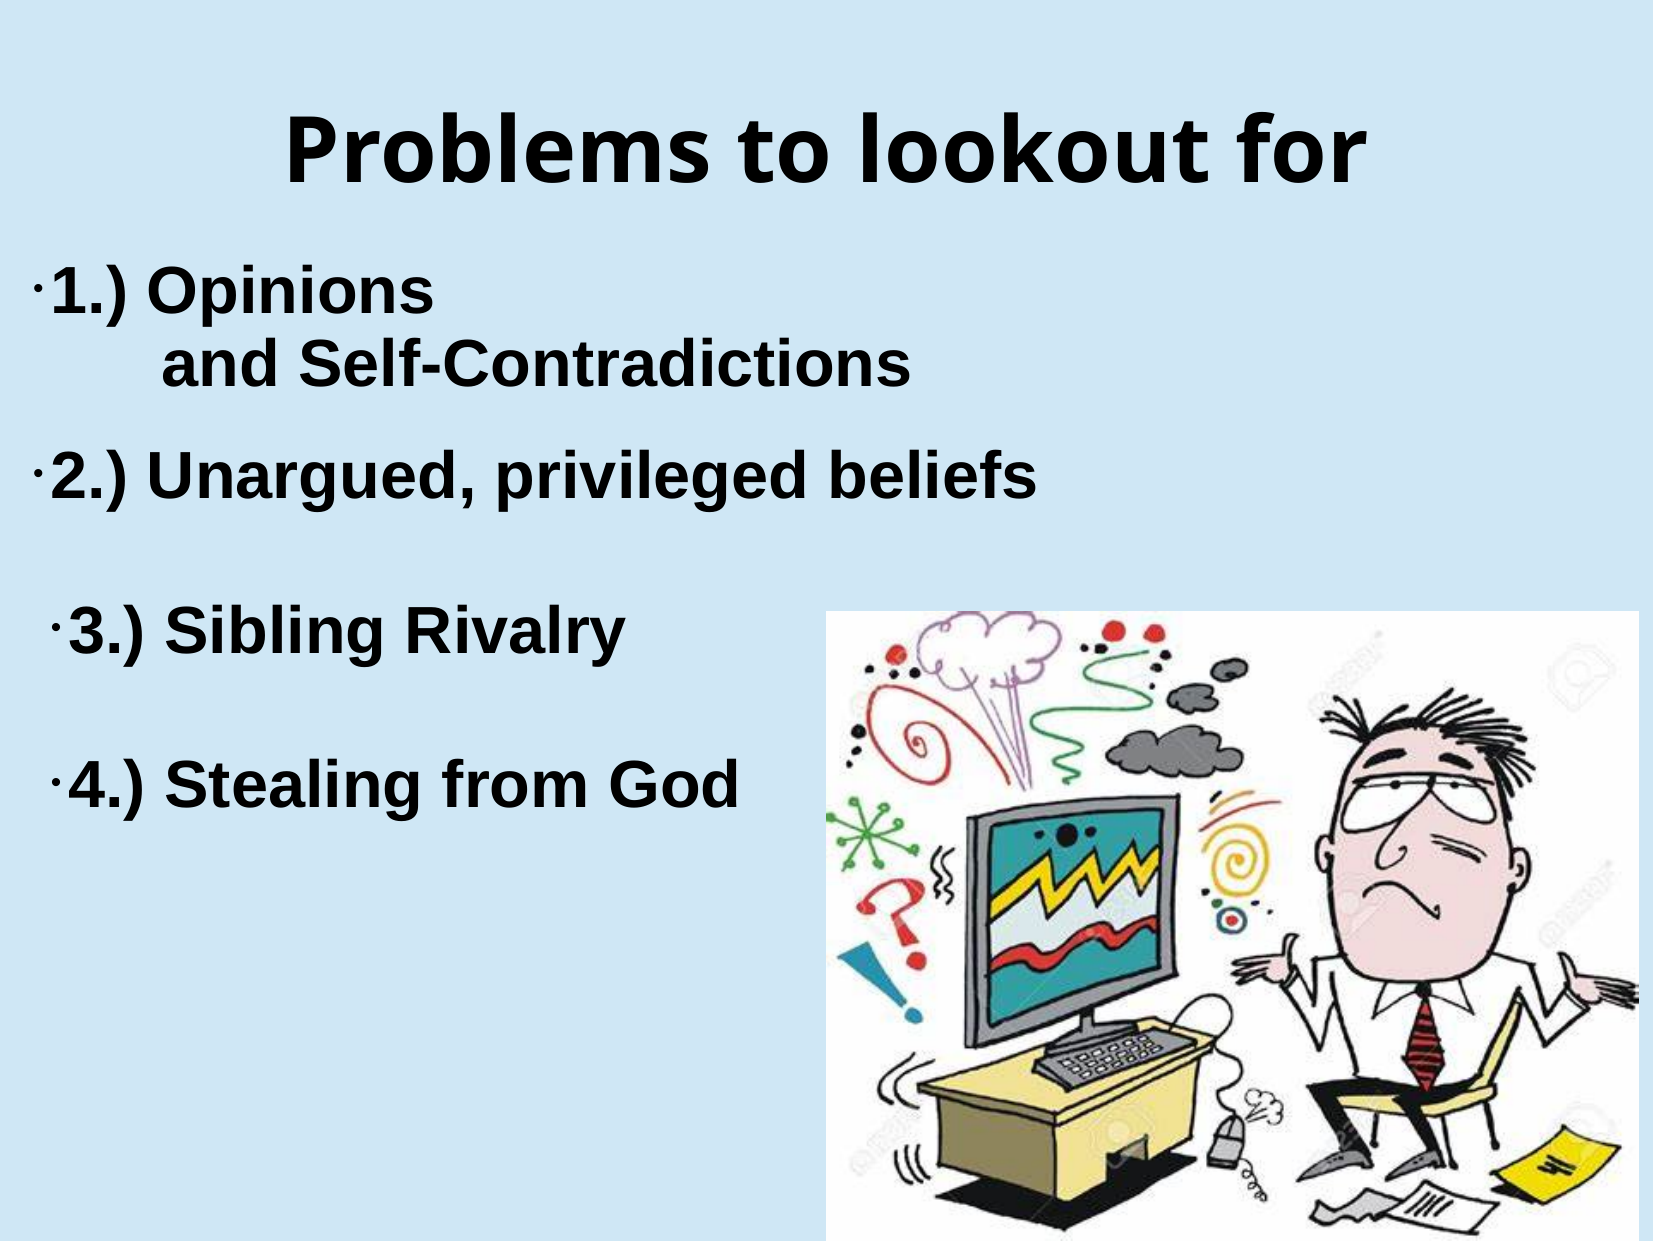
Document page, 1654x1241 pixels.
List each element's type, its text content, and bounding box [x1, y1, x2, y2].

list 2.) Unargued, privileged beliefs [33, 440, 1521, 533]
list 4.) Stealing from God [50, 750, 826, 840]
title Problems to lookout for [82, 49, 1571, 257]
list 1.) Opinions and Self-Contradictions [33, 256, 1521, 412]
list 3.) Sibling Rivalry [50, 595, 1539, 685]
picture [826, 611, 1639, 1241]
